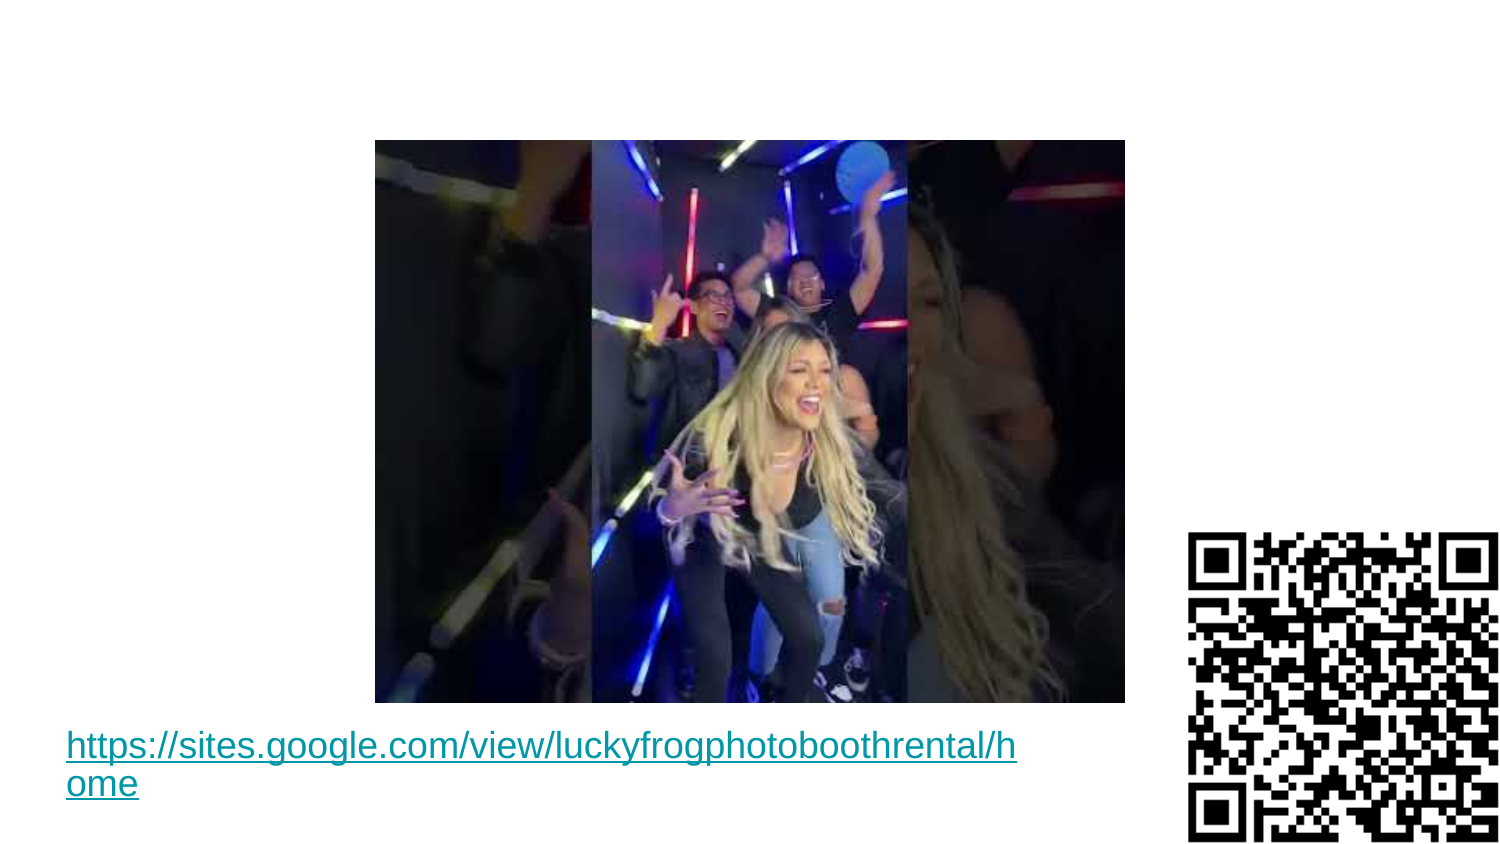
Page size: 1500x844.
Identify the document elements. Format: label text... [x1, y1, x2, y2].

picture [1187, 531, 1500, 844]
picture [375, 140, 1125, 704]
list https://sites.google.com/view/luckyfrogphotoboothrental/home [51, 694, 1036, 794]
